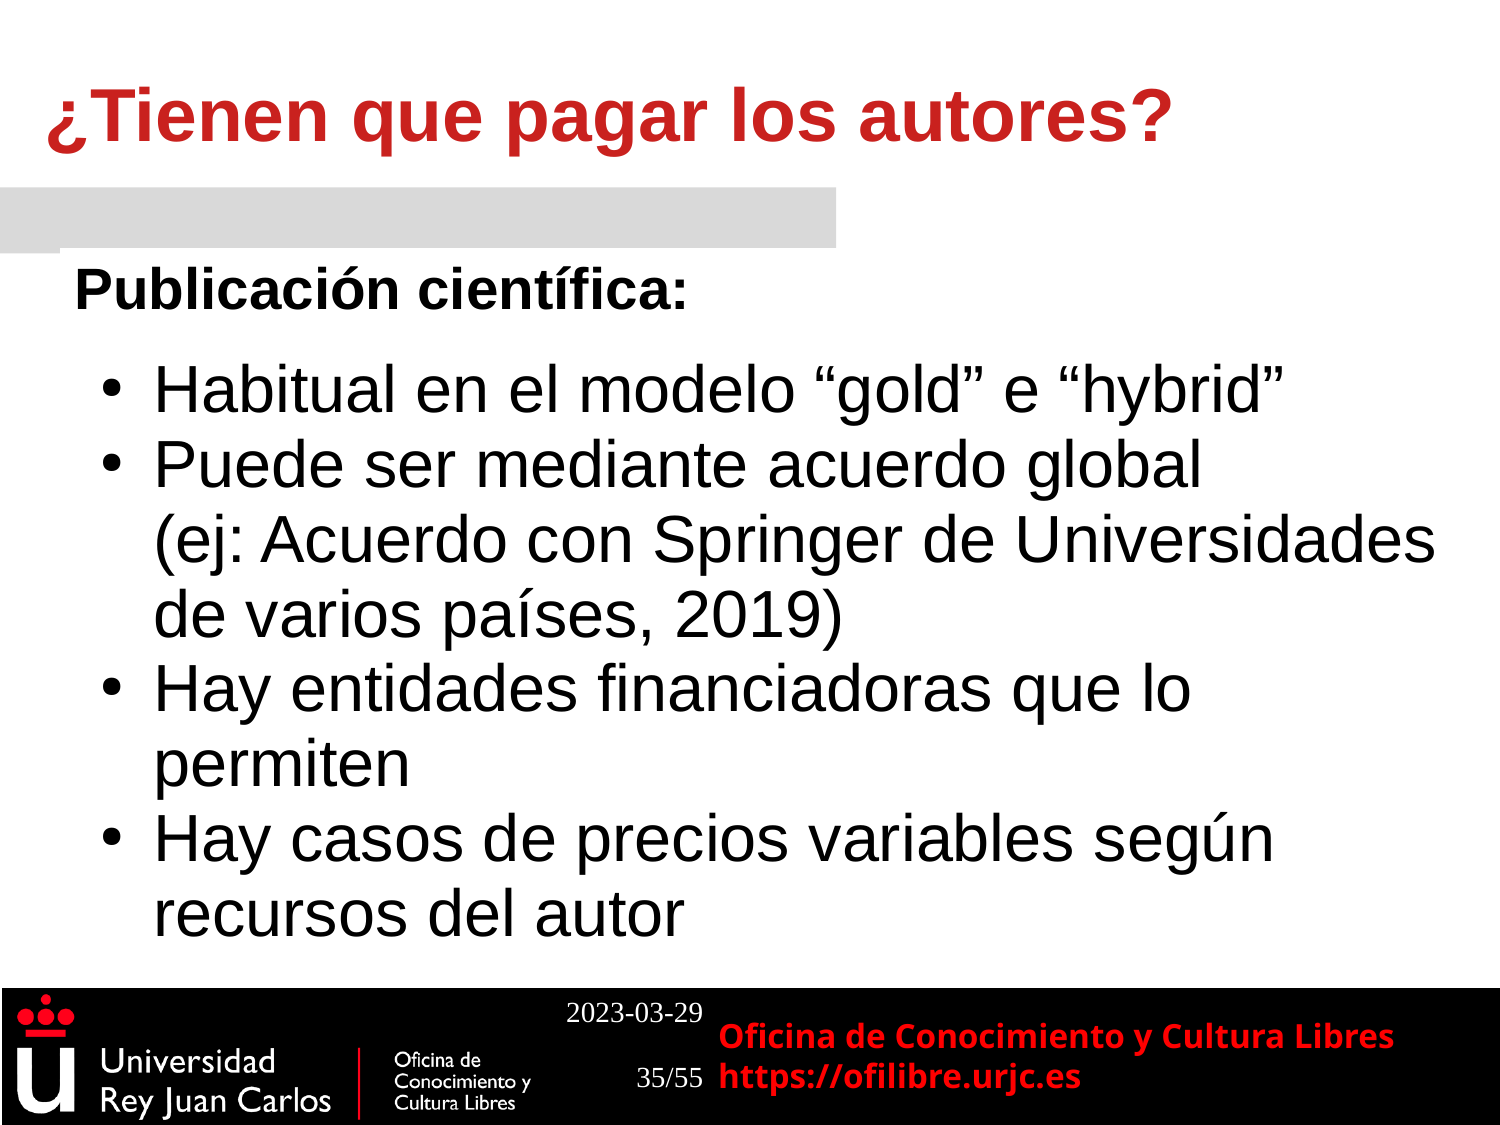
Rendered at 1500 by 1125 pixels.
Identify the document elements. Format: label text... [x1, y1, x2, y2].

title [75, 7, 1425, 196]
text_box Publicación científica: [60, 248, 1066, 329]
picture [17, 994, 531, 1120]
text_box ¿Tienen que pagar los autores? [30, 66, 1306, 249]
text_box Habitual en el modelo “gold” e “hybrid” Puede ser mediante acuerdo global (ej: Acuerdo con Springer de Universidades de varios países, 2019) Hay entidades financiadoras que lo permiten Hay casos de precios variables según recursos del autor [67, 345, 1471, 958]
